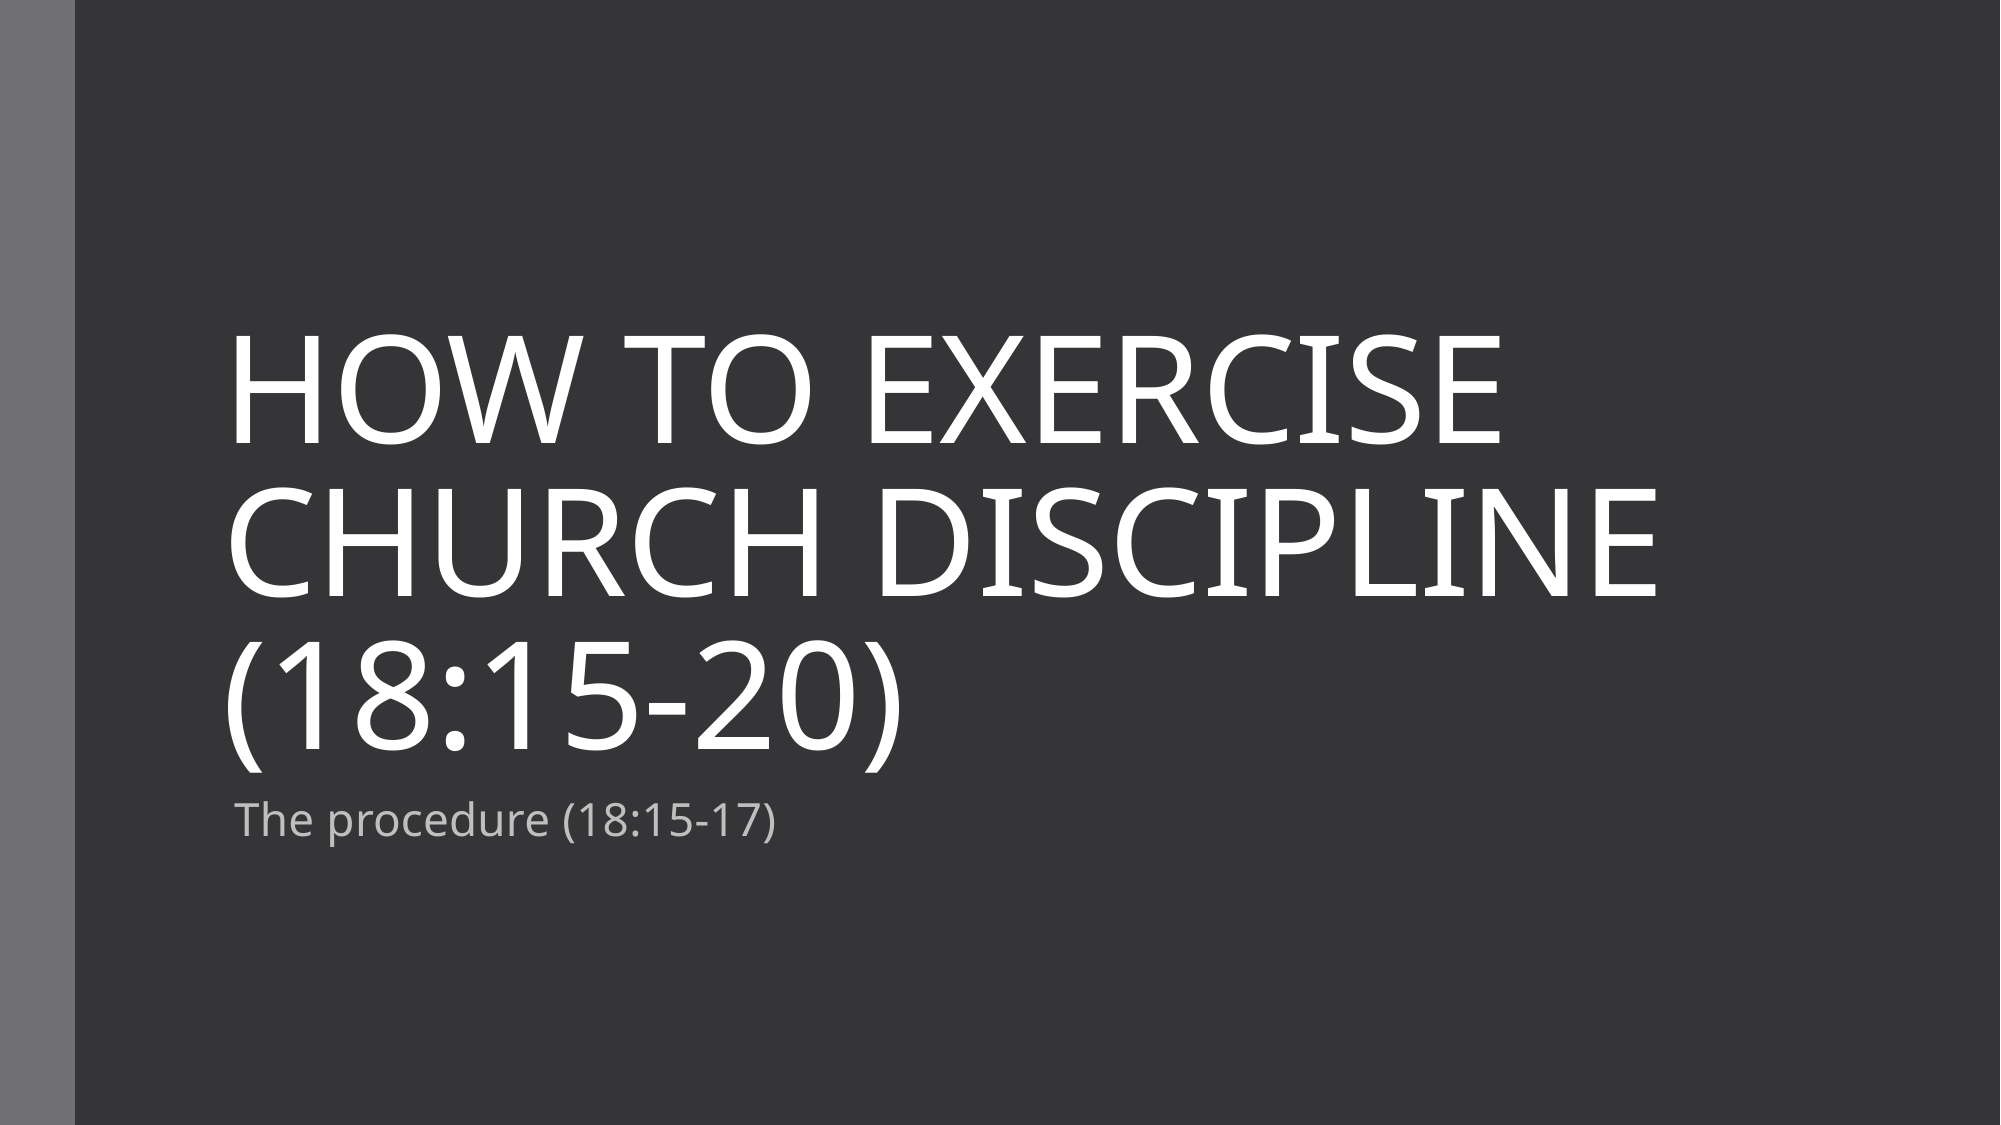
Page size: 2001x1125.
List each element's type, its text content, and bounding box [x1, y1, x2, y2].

subtitle The procedure (18:15-17) [206, 787, 1752, 1066]
title HOW TO EXERCISE CHURCH DISCIPLINE (18:15-20) [206, 124, 1752, 787]
